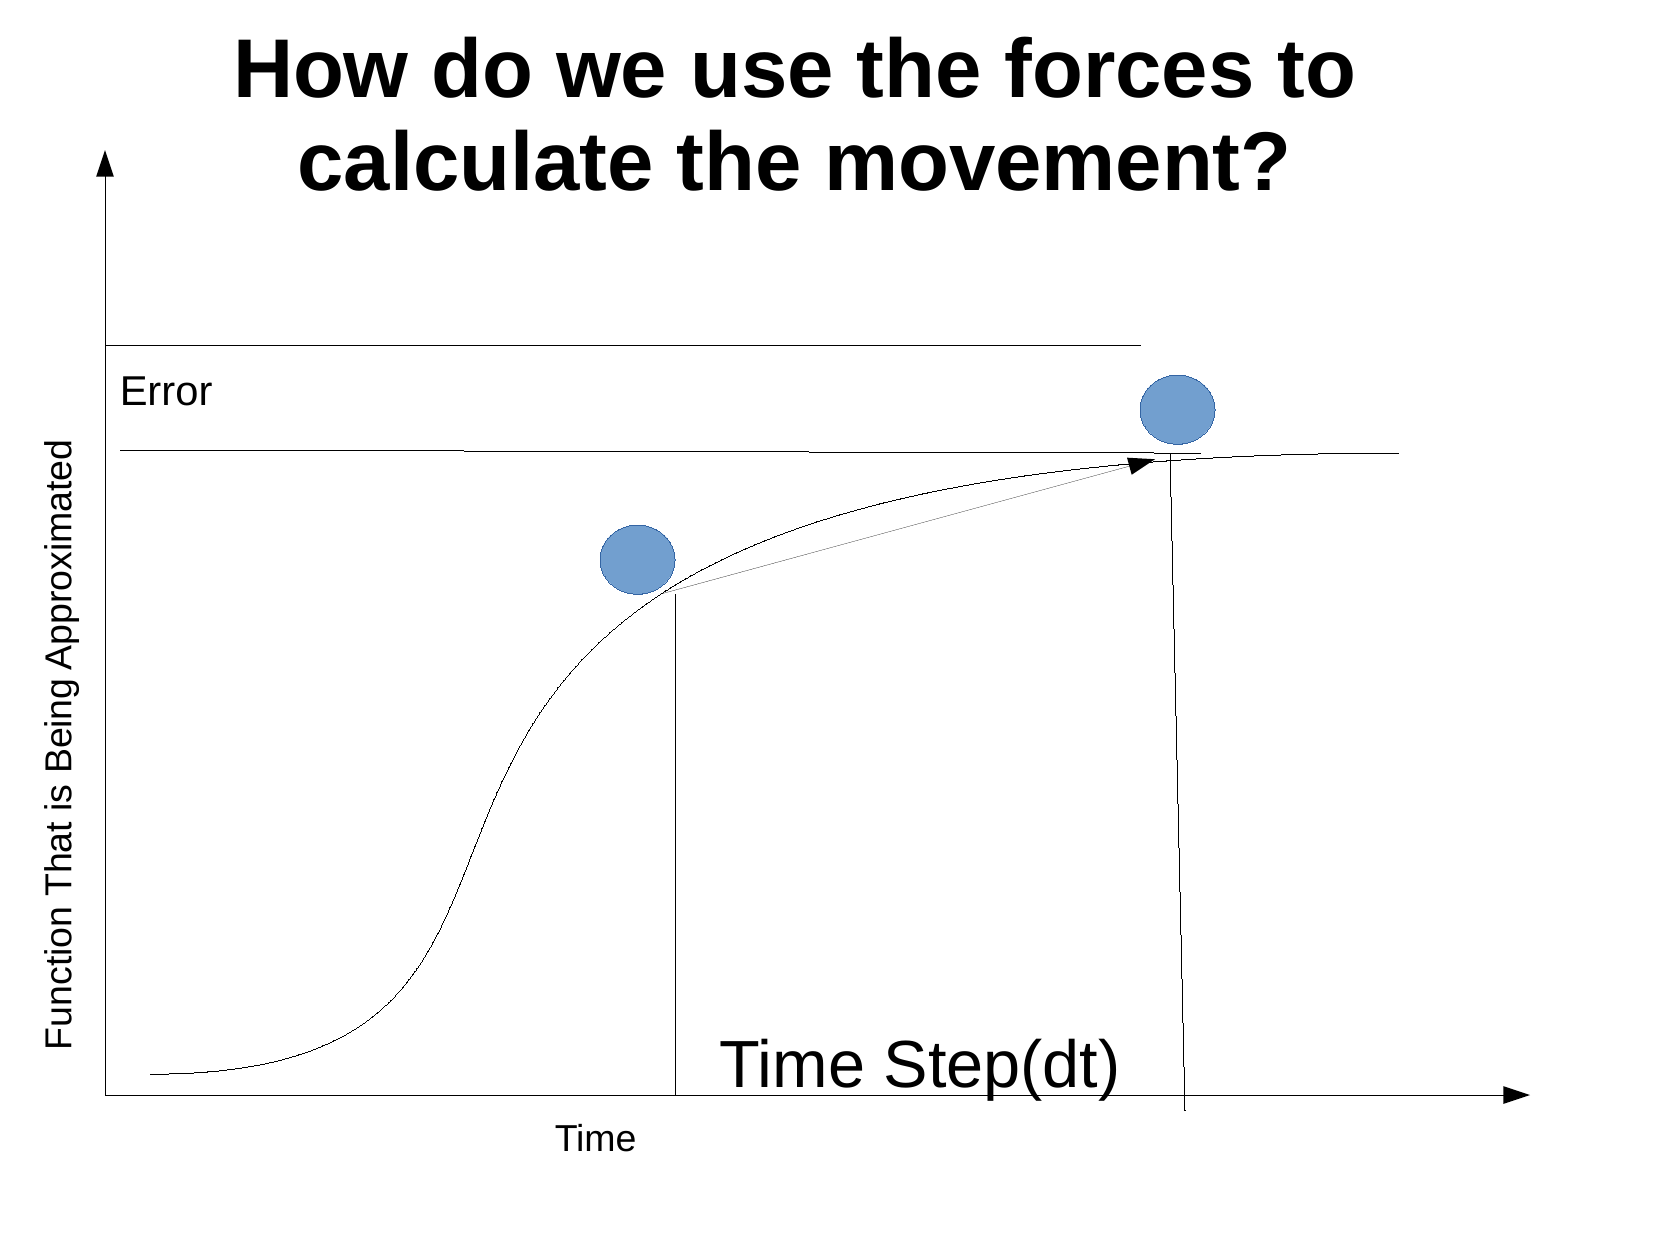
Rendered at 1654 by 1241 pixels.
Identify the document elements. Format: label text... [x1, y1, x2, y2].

text_box [1140, 375, 1216, 445]
text_box Time [540, 1110, 1396, 1167]
text_box [600, 525, 676, 595]
text_box Time Step(dt) [705, 1020, 1171, 1110]
text_box How do we use the forces to calculate the movement? [195, 15, 1396, 216]
text_box Error [105, 360, 361, 422]
text_box Function That is Being Approximated [30, 210, 87, 1066]
